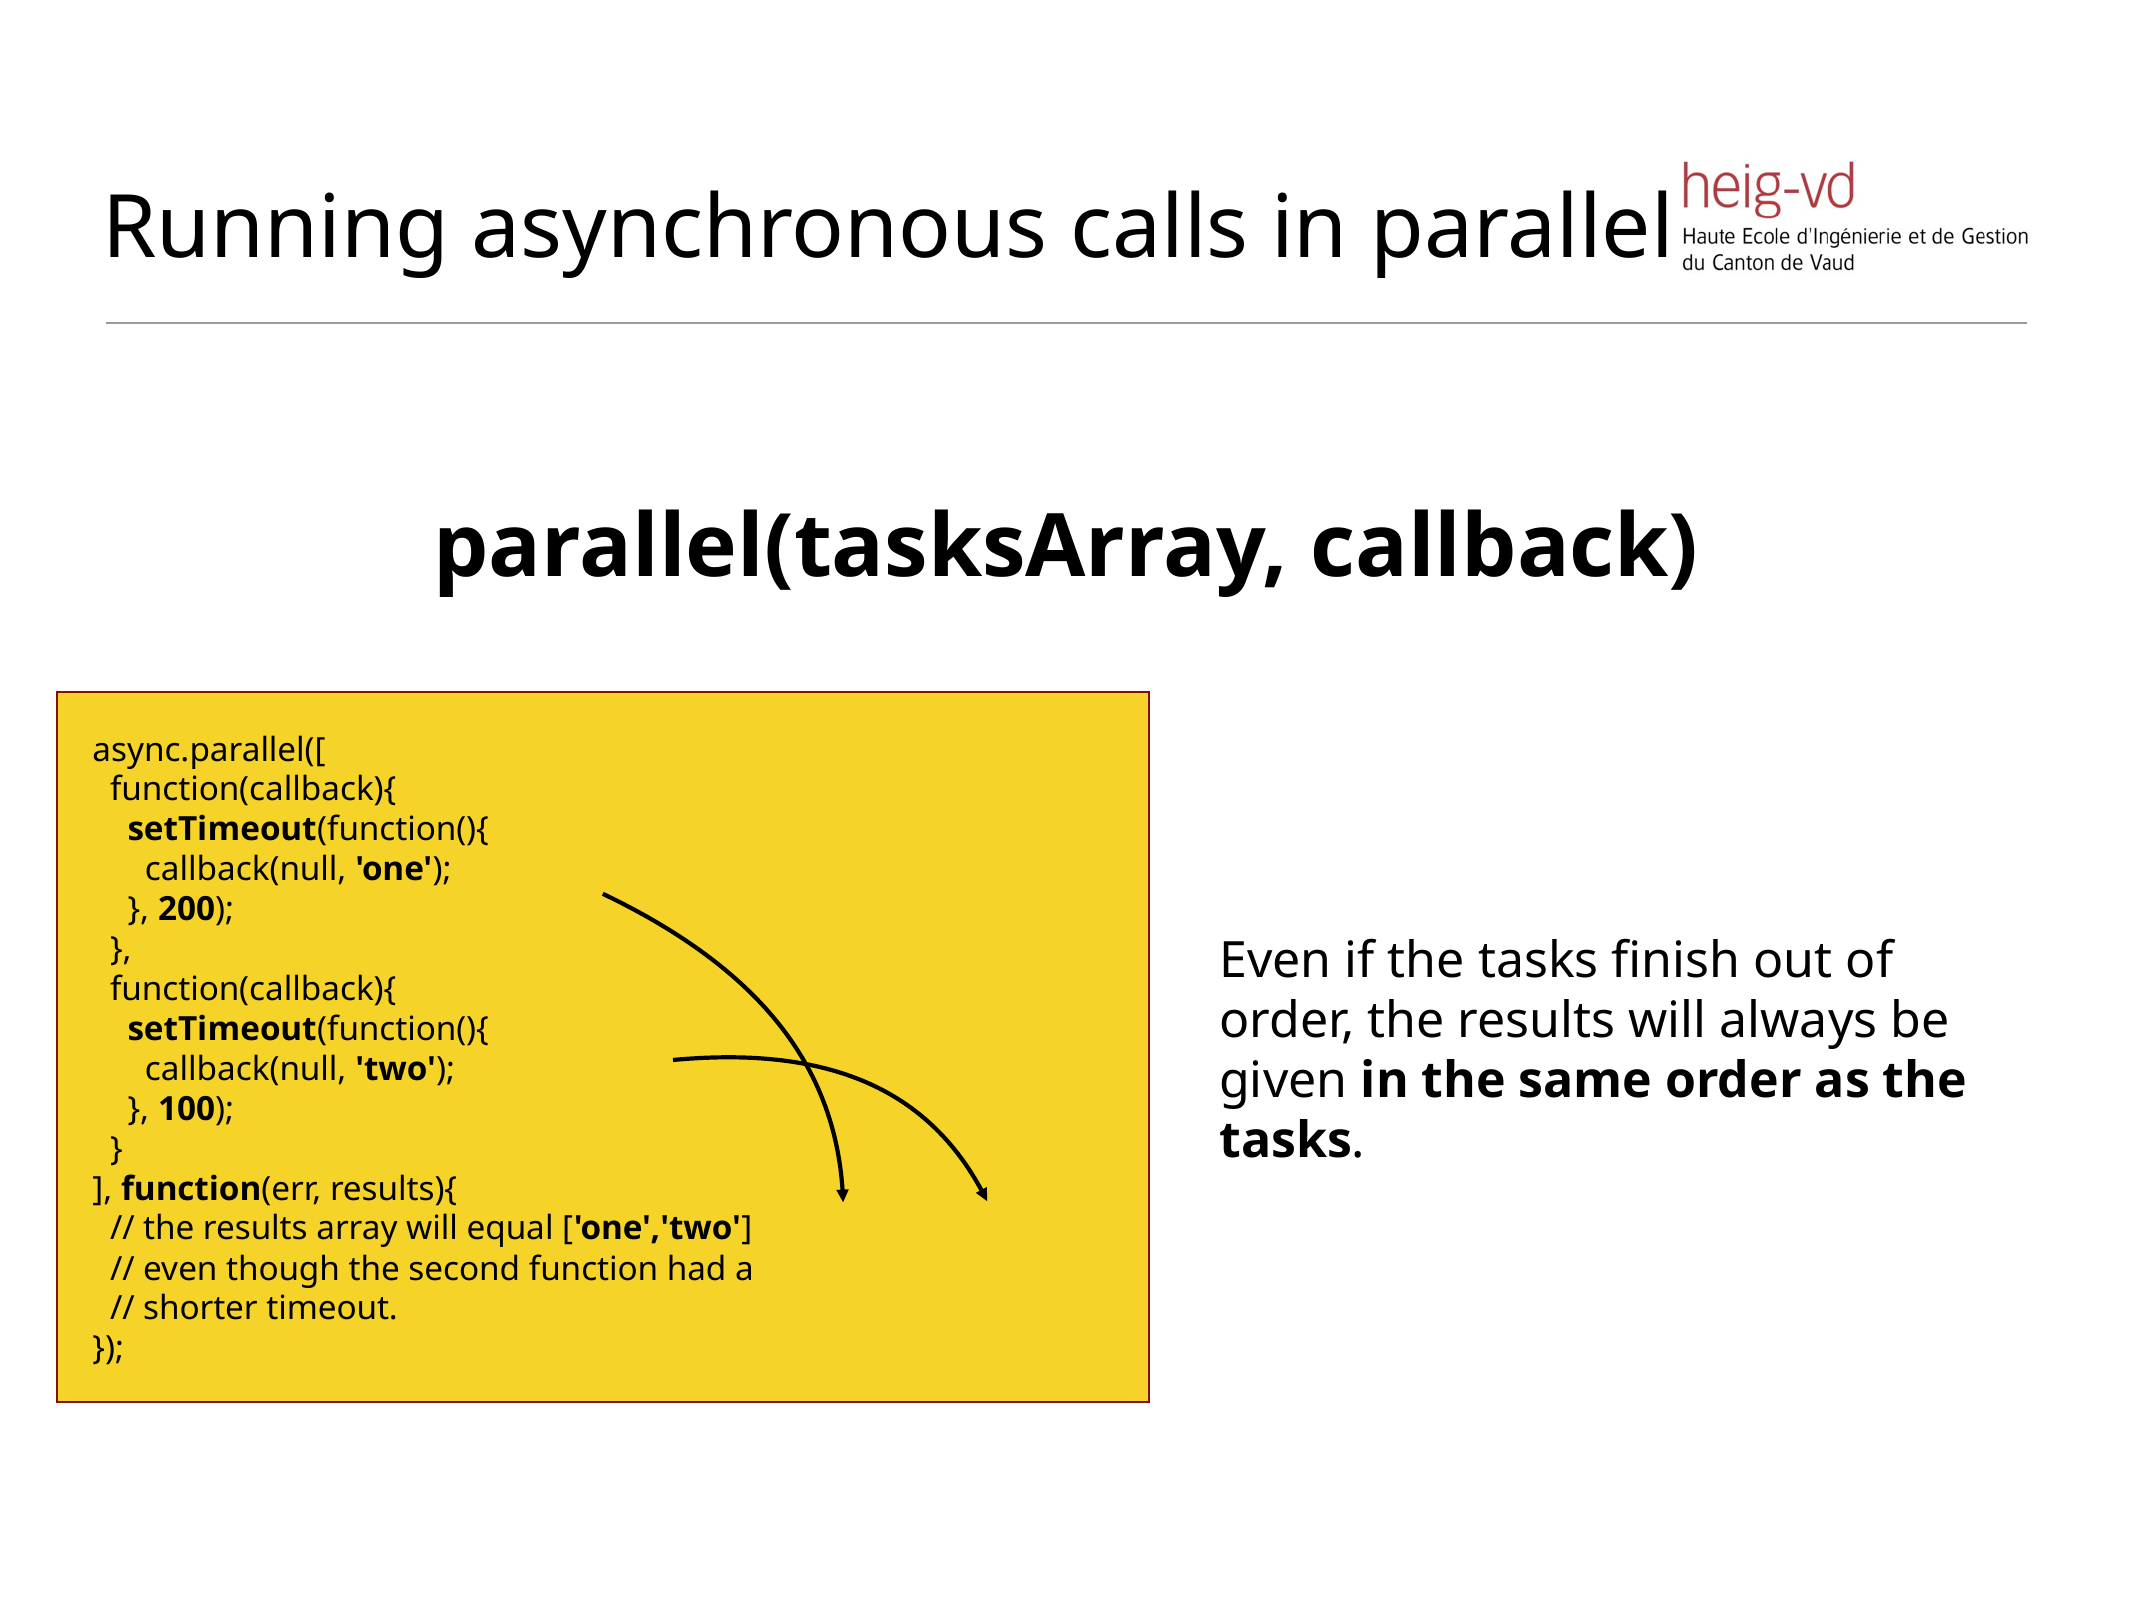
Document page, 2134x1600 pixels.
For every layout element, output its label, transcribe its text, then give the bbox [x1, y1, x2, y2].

title Running asynchronous calls in parallel [93, 54, 2040, 284]
text_box async.parallel([ function(callback){ setTimeout(function(){ callback(null, 'one'); }, 200); }, function(callback){ setTimeout(function(){ callback(null, 'two'); }, 100); } ], function(err, results){ // the results array will equal ['one','two'] // even though the second function had a // shorter timeout. }); [57, 692, 1150, 1402]
text_box parallel(tasksArray, callback) [425, 480, 1708, 603]
text_box Even if the tasks finish out of order, the results will always be given in the same order as the tasks. [1211, 918, 2036, 1176]
